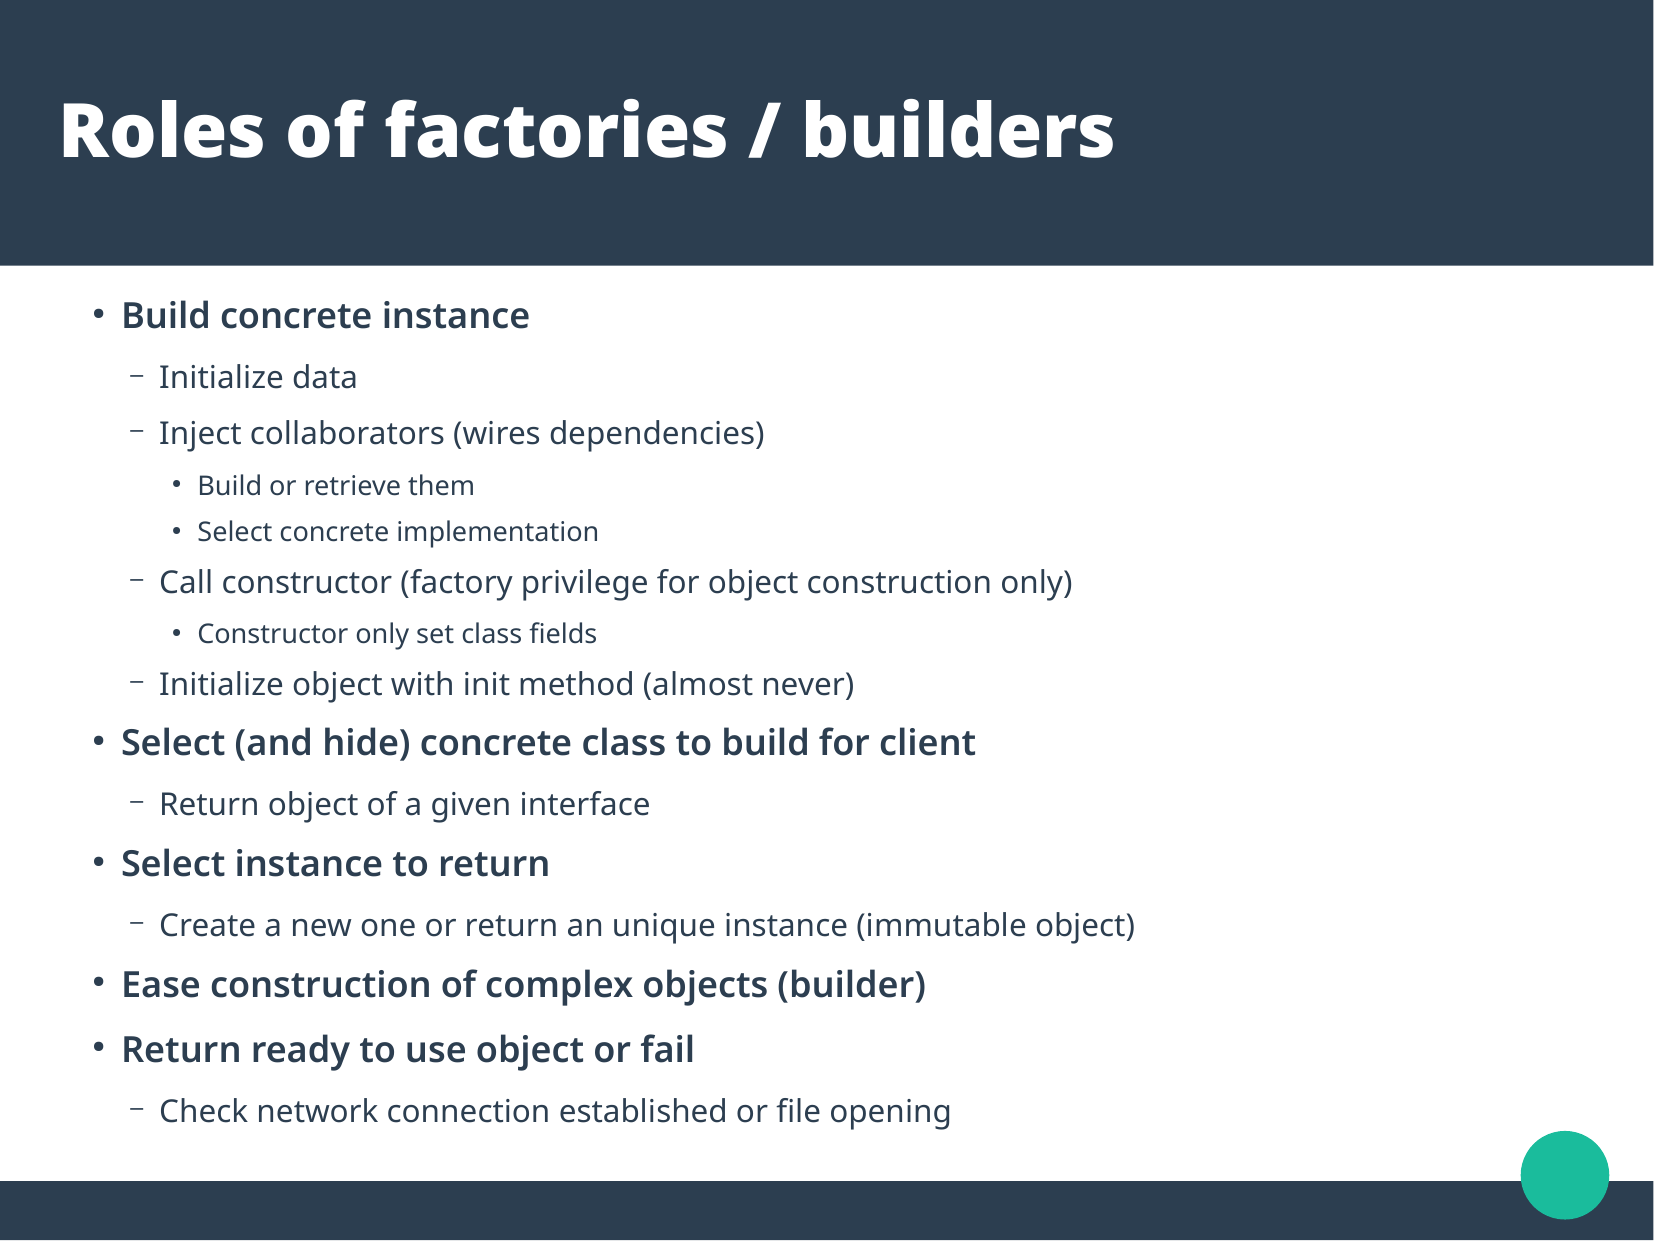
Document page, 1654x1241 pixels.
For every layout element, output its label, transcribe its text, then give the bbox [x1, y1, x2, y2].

title Roles of factories / builders [59, 49, 1595, 207]
list Build concrete instance Initialize data Inject collaborators (wires dependencies) Build or retrieve them Select concrete implementation Call constructor (factory privilege for object construction only) Constructor only set class fields Initialize object with init method (almost never) Select (and hide) concrete class to build for client Return object of a given interface Select instance to return Create a new one or return an unique instance (immutable object) Ease construction of complex objects (builder) Return ready to use object or fail Check network connection established or file opening [82, 290, 1571, 1146]
